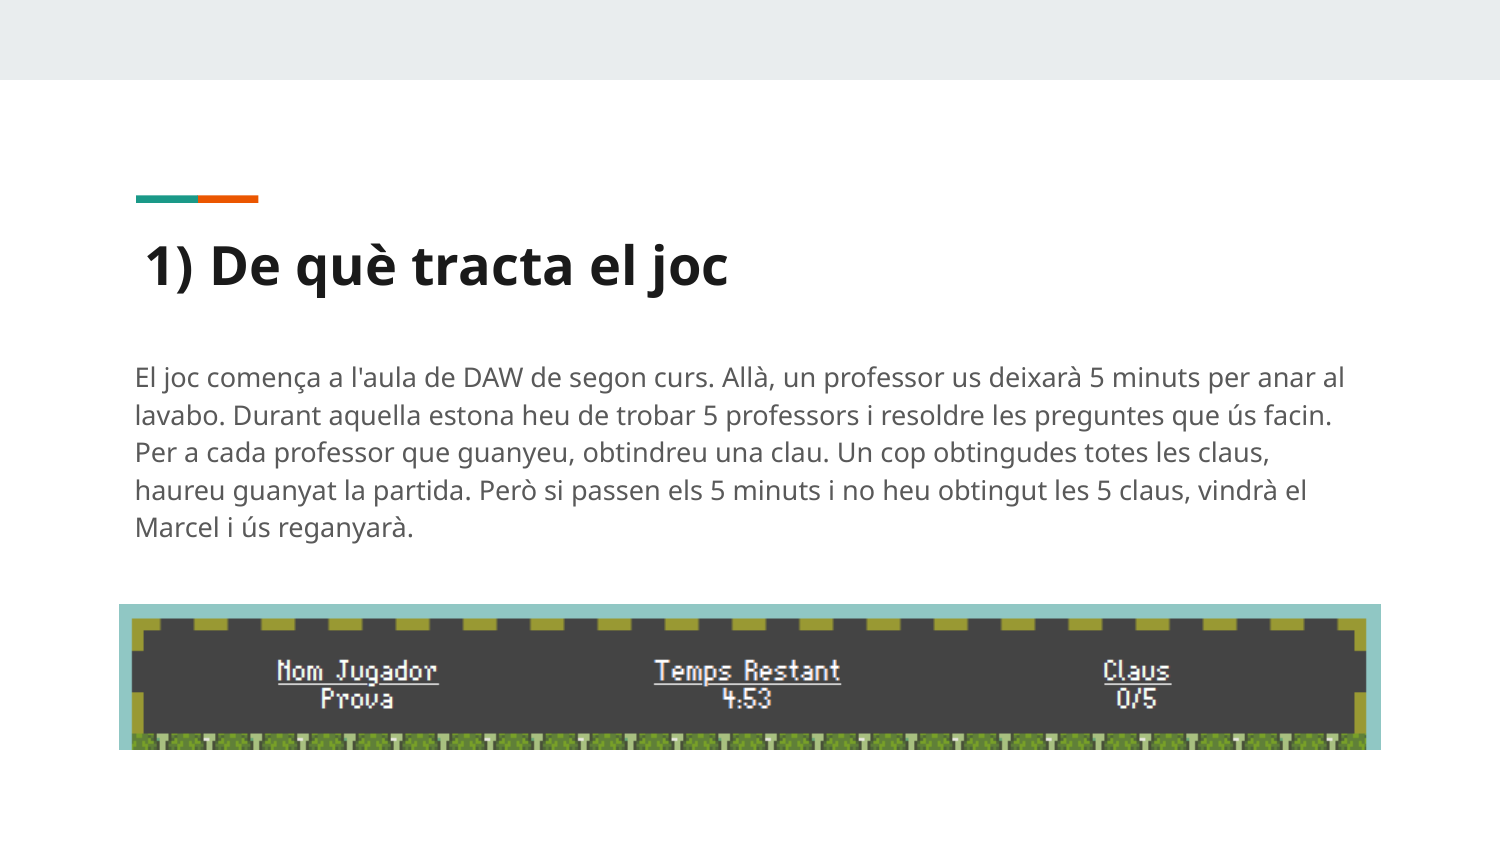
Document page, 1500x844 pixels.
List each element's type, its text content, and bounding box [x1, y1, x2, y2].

picture [119, 604, 1381, 750]
list El joc comença a l'aula de DAW de segon curs. Allà, un professor us deixarà 5 minuts per anar al lavabo. Durant aquella estona heu de trobar 5 professors i resoldre les preguntes que ús facin. Per a cada professor que guanyeu, obtindreu una clau. Un cop obtingudes totes les claus, haureu guanyat la partida. Però si passen els 5 minuts i no heu obtingut les 5 claus, vindrà el Marcel i ús reganyarà. [119, 341, 1381, 531]
title De què tracta el joc [119, 216, 1381, 305]
